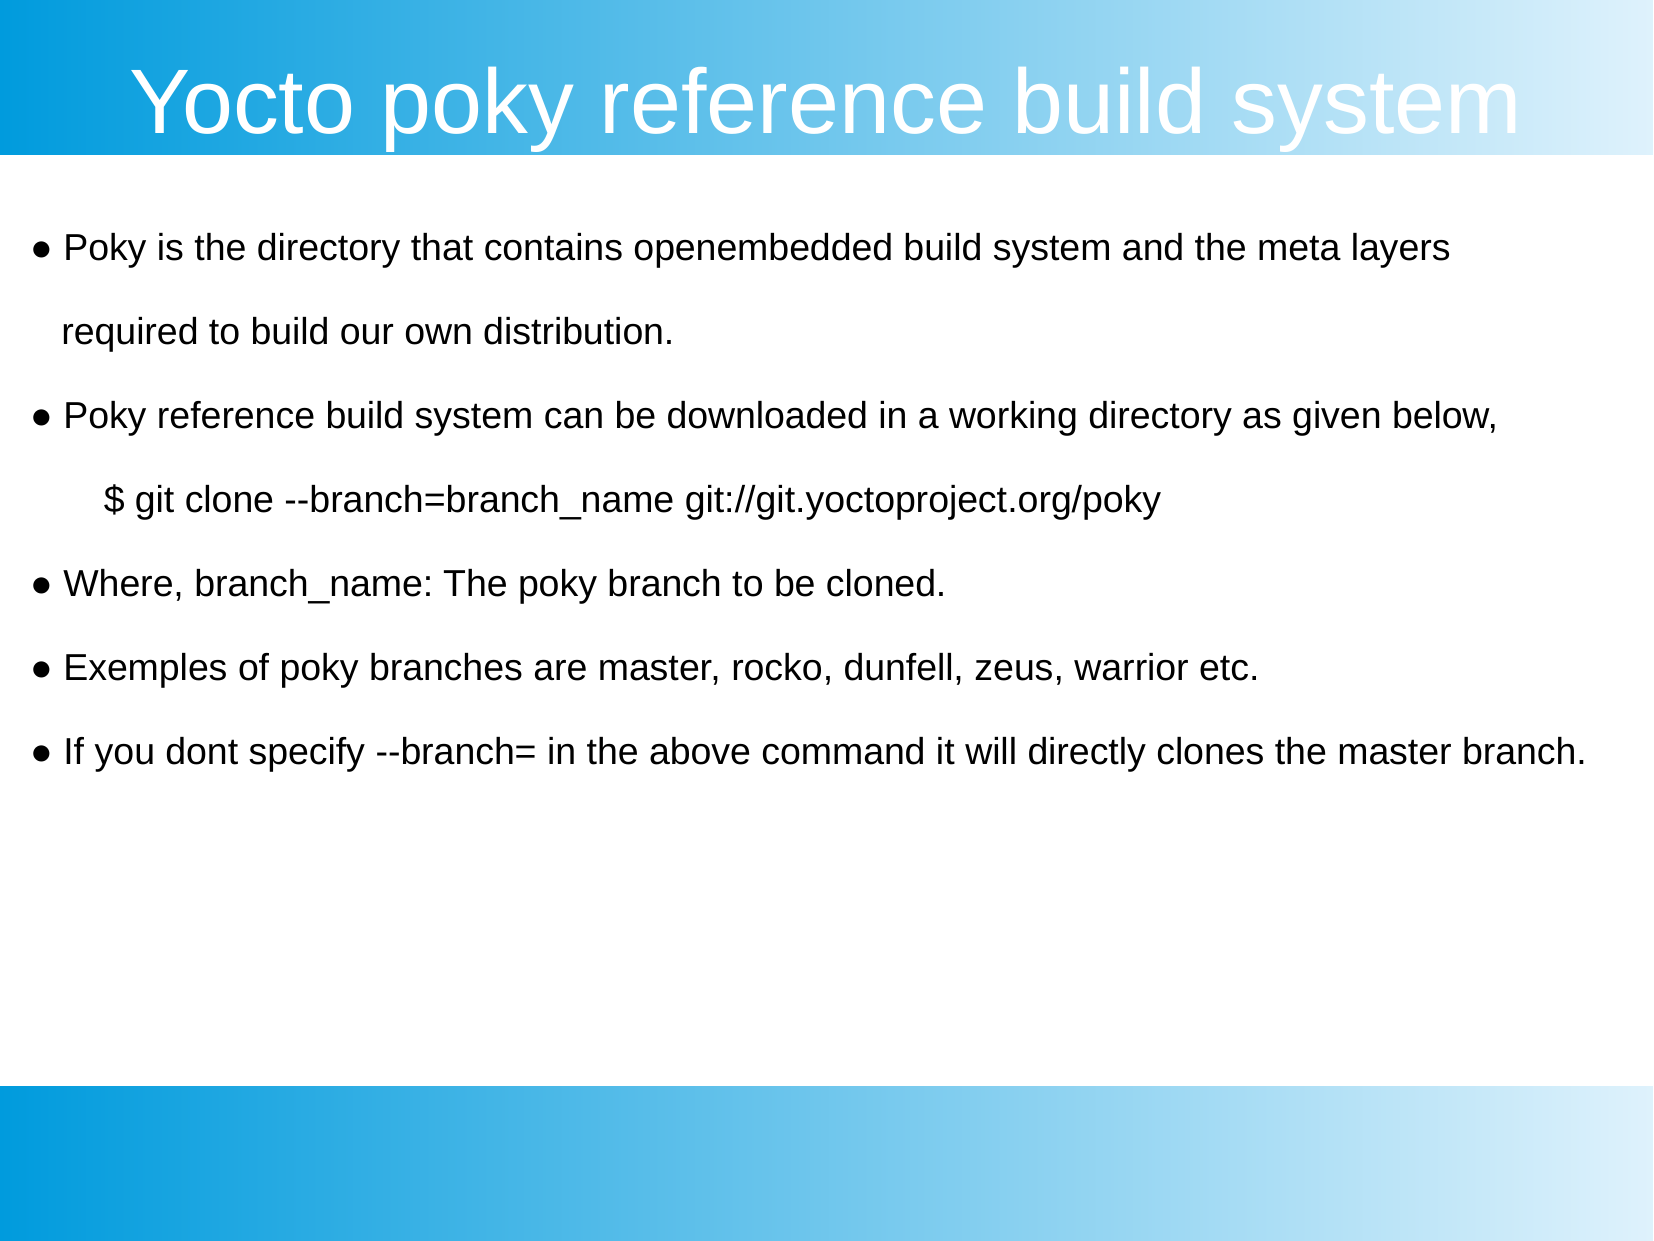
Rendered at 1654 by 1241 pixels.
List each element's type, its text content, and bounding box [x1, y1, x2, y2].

text_box ● Poky is the directory that contains openembedded build system and the meta layers required to build our own distribution. ● Poky reference build system can be downloaded in a working directory as given below, $ git clone --branch=branch_name git://git.yoctoproject.org/poky ● Where, branch_name: The poky branch to be cloned. ● Exemples of poky branches are master, rocko, dunfell, zeus, warrior etc. ● If you dont specify --branch= in the above command it will directly clones the master branch. [15, 177, 1603, 781]
title Yocto poky reference build system [82, 49, 1571, 155]
